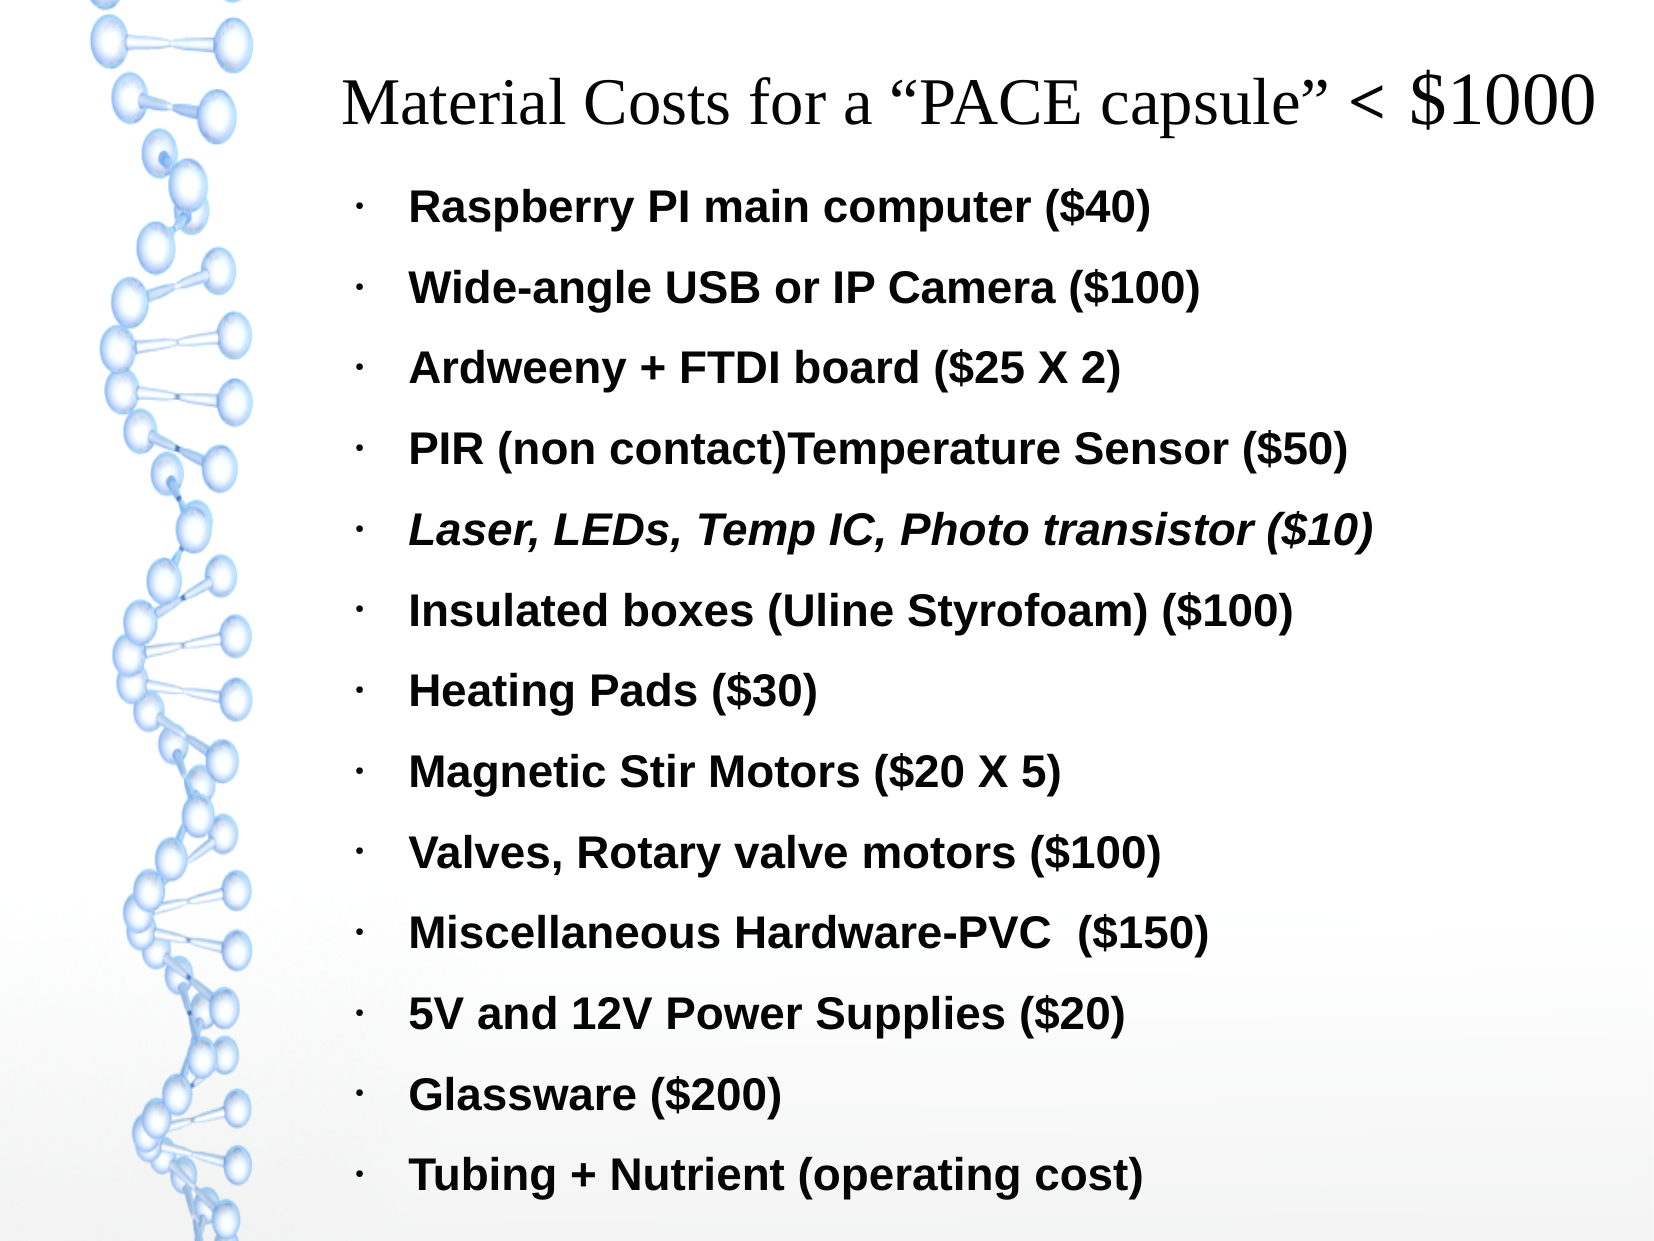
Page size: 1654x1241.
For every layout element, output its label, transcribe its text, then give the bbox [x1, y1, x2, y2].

list Raspberry PI main computer ($40) Wide-angle USB or IP Camera ($100) Ardweeny + FTDI board ($25 X 2) PIR (non contact)Temperature Sensor ($50) Laser, LEDs, Temp IC, Photo transistor ($10) Insulated boxes (Uline Styrofoam) ($100) Heating Pads ($30) Magnetic Stir Motors ($20 X 5) Valves, Rotary valve motors ($100) Miscellaneous Hardware-PVC ($150) 5V and 12V Power Supplies ($20) Glassware ($200) Tubing + Nutrient (operating cost) [337, 181, 1609, 1214]
picture [0, 0, 1654, 1241]
title Material Costs for a “PACE capsule” < $1000 [300, 37, 1639, 151]
